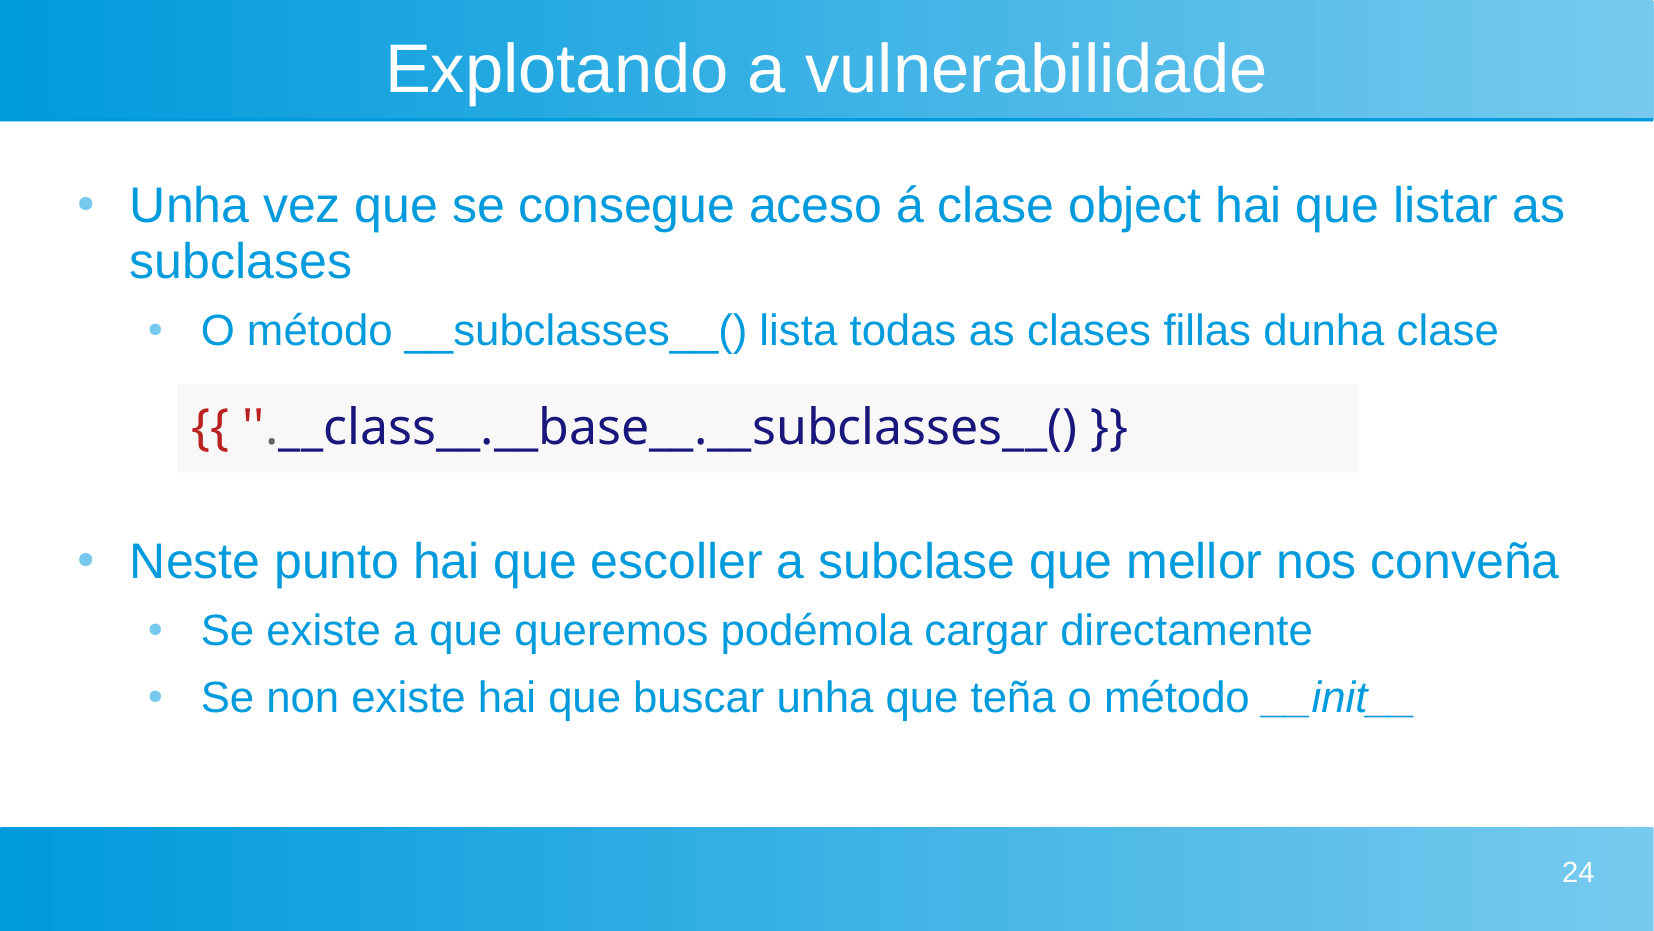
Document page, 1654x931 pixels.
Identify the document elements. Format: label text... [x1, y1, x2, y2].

list Unha vez que se consegue aceso á clase object hai que listar as subclases O método __subclasses__() lista todas as clases fillas dunha clase Neste punto hai que escoller a subclase que mellor nos conveña Se existe a que queremos podémola cargar directamente Se non existe hai que buscar unha que teña o método __init__ [59, 177, 1595, 768]
text_box {{ ''.__class__.__base__.__subclasses__() }} [177, 383, 1359, 473]
title Explotando a vulnerabilidade [59, 29, 1595, 108]
